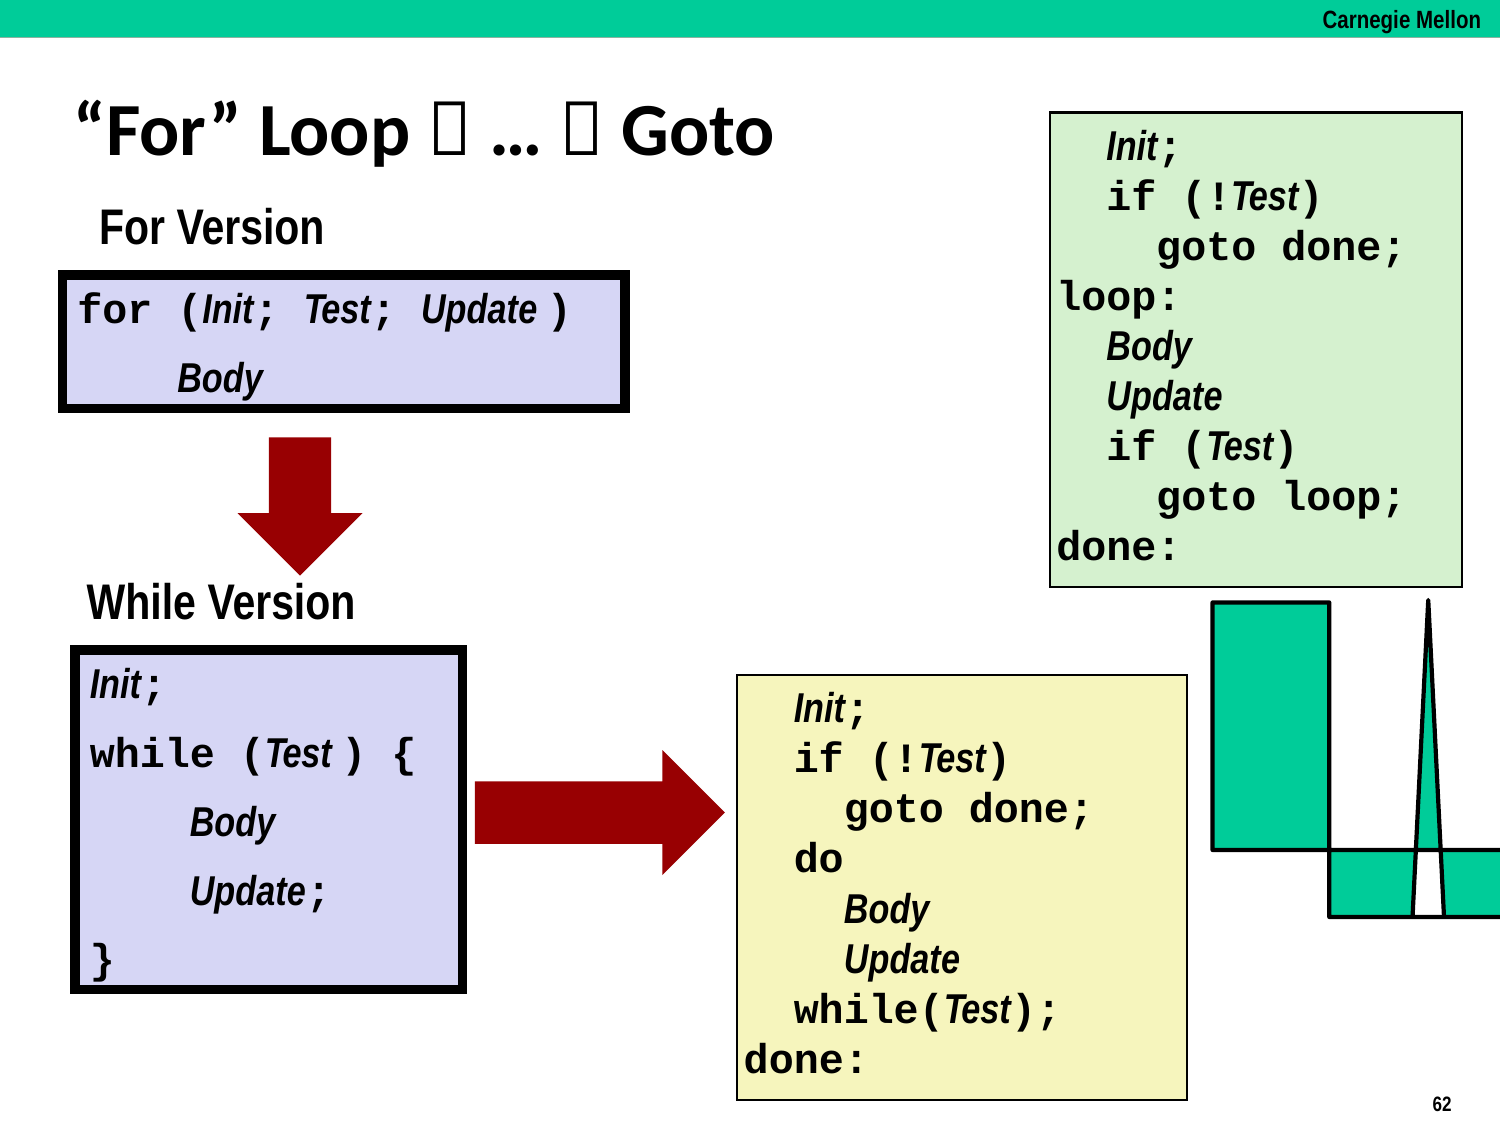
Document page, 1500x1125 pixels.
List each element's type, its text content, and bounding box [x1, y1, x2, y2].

text_box for (Init; Test; Update ) Body [62, 275, 625, 409]
text_box Init; while (Test ) { Body Update; } [74, 650, 463, 990]
text_box [1212, 600, 1500, 918]
text_box [474, 750, 725, 876]
text_box For Version [84, 187, 650, 256]
text_box [237, 437, 363, 576]
text_box Init; if (!Test) goto done; do Body Update while(Test); done: [737, 675, 1188, 1100]
title “For” Loop  …  Goto [58, 72, 1304, 198]
text_box Carnegie Mellon [1322, 3, 1500, 33]
text_box While Version [71, 562, 638, 631]
text_box Init; if (!Test) goto done; loop: Body Update if (Test) goto loop; done: [1050, 112, 1463, 588]
